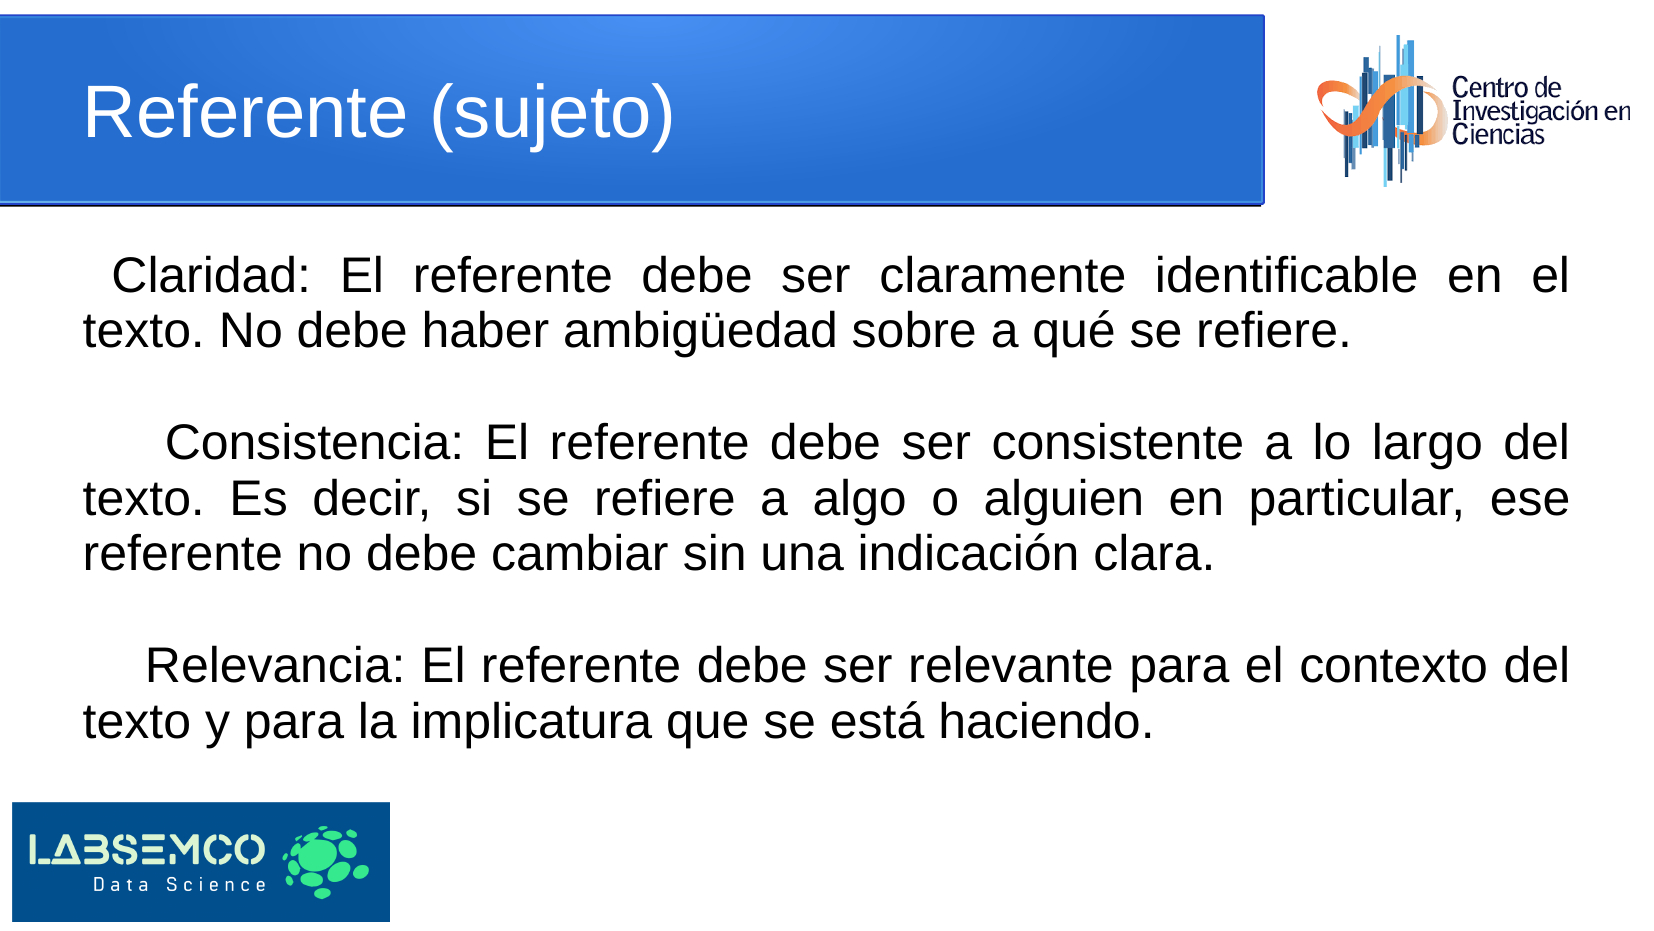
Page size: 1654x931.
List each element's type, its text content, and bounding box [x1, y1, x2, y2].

subtitle Claridad: El referente debe ser claramente identificable en el texto. No debe haber ambigüedad sobre a qué se refiere. Consistencia: El referente debe ser consistente a lo largo del texto. Es decir, si se refiere a algo o alguien en particular, ese referente no debe cambiar sin una indicación clara. Relevancia: El referente debe ser relevante para el contexto del texto y para la implicatura que se está haciendo. [82, 218, 1571, 833]
title Referente (sujeto) [82, 35, 1235, 189]
picture [11, 801, 390, 922]
picture [1317, 35, 1630, 187]
